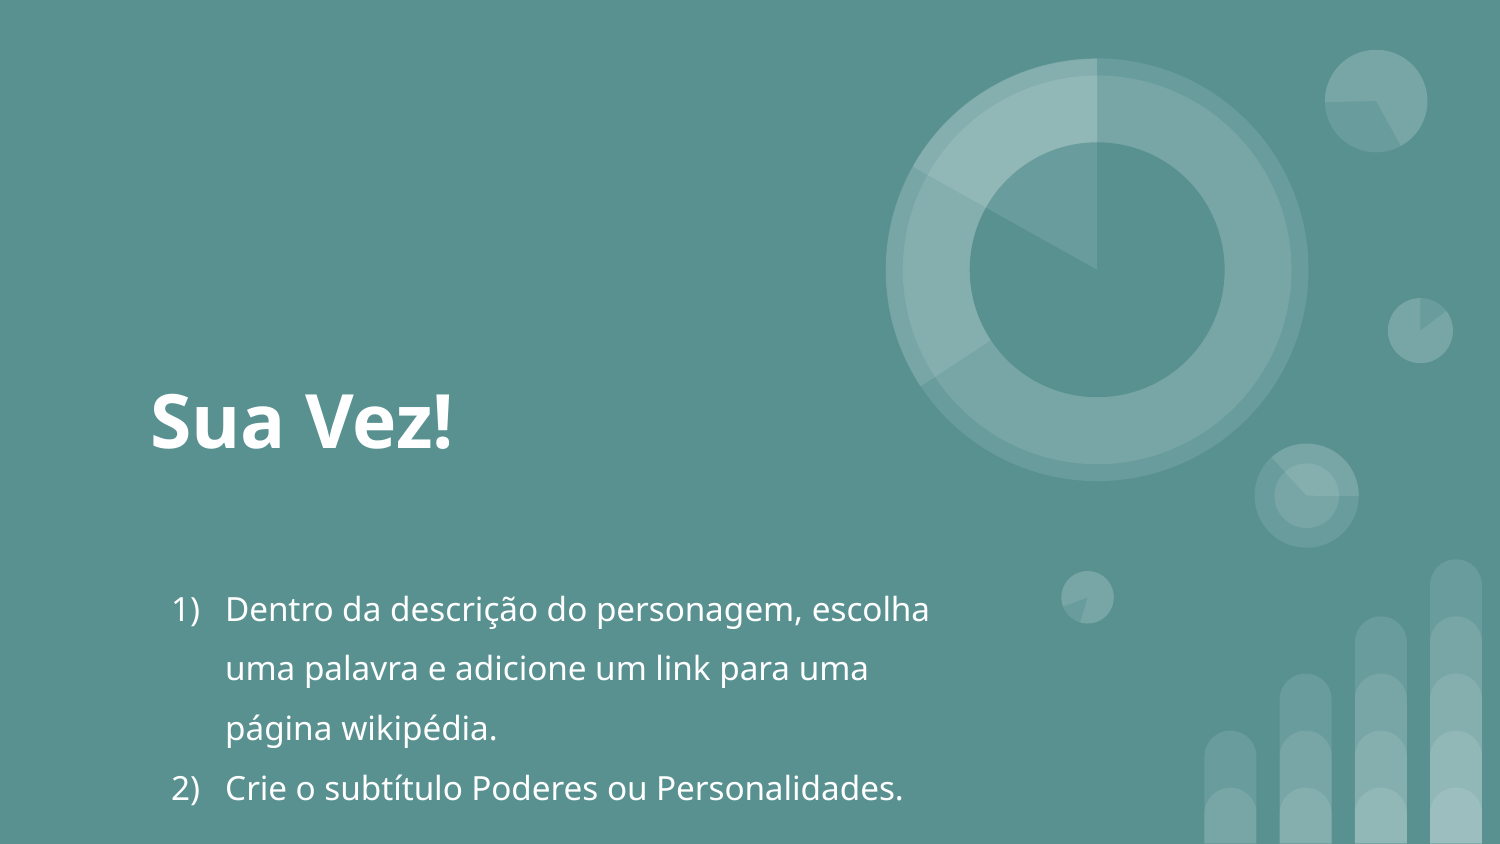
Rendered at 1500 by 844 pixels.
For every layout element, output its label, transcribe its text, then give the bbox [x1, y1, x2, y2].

subtitle Dentro da descrição do personagem, escolha uma palavra e adicione um link para uma página wikipédia. Crie o subtítulo Poderes ou Personalidades. [135, 552, 971, 814]
title Sua Vez! [135, 264, 834, 552]
